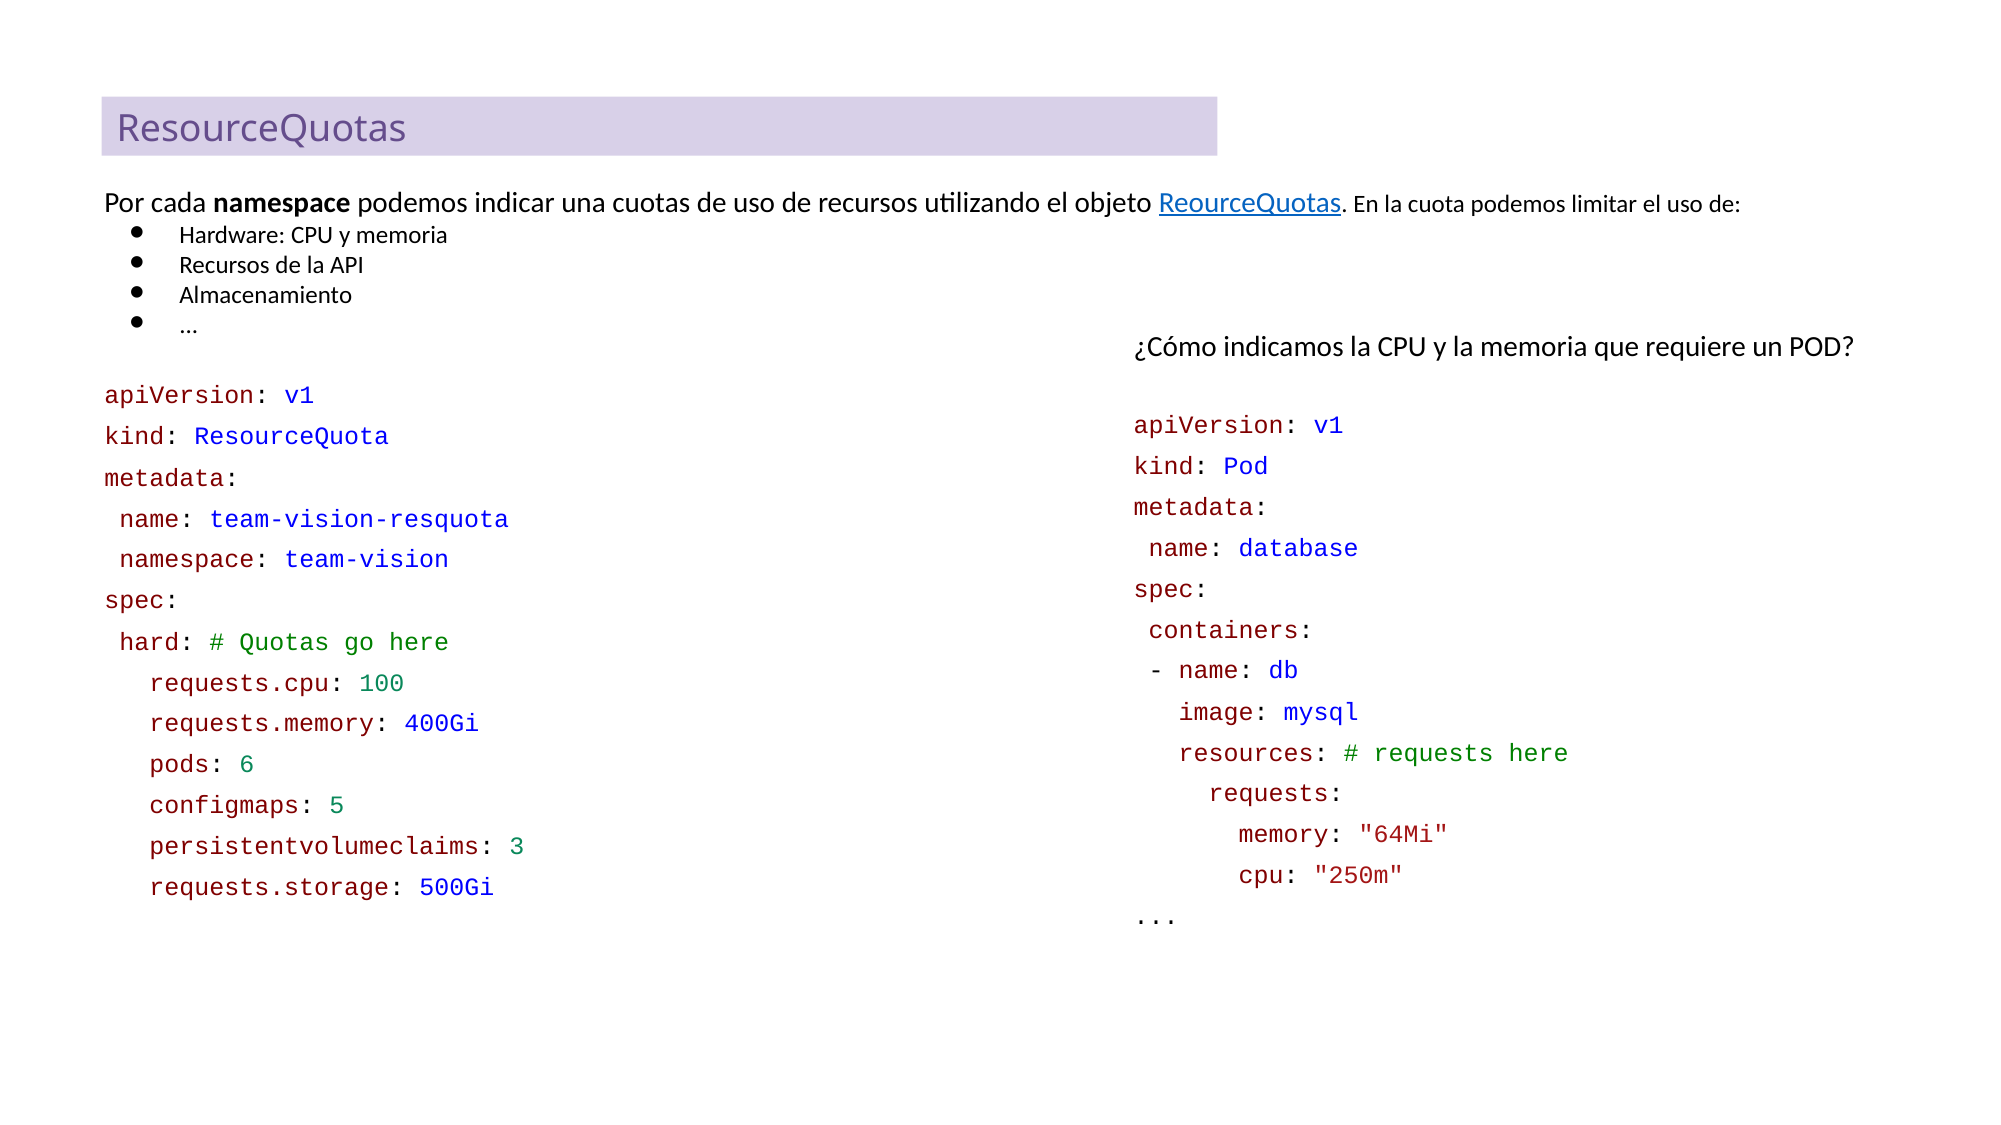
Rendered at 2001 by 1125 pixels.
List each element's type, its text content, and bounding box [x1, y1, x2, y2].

text_box ResourceQuotas [101, 96, 1218, 156]
text_box ¿Cómo indicamos la CPU y la memoria que requiere un POD? apiVersion: v1 kind: Pod metadata: name: database spec: containers: - name: db image: mysql resources: # requests here requests: memory: "64Mi" cpu: "250m" ... [1118, 312, 1872, 993]
text_box Por cada namespace podemos indicar una cuotas de uso de recursos utilizando el objeto ReourceQuotas. En la cuota podemos limitar el uso de: Hardware: CPU y memoria Recursos de la API Almacenamiento ... apiVersion: v1 kind: ResourceQuota metadata: name: team-vision-resquota namespace: team-vision spec: hard: # Quotas go here requests.cpu: 100 requests.memory: 400Gi pods: 6 configmaps: 5 persistentvolumeclaims: 3 requests.storage: 500Gi [89, 175, 1977, 261]
